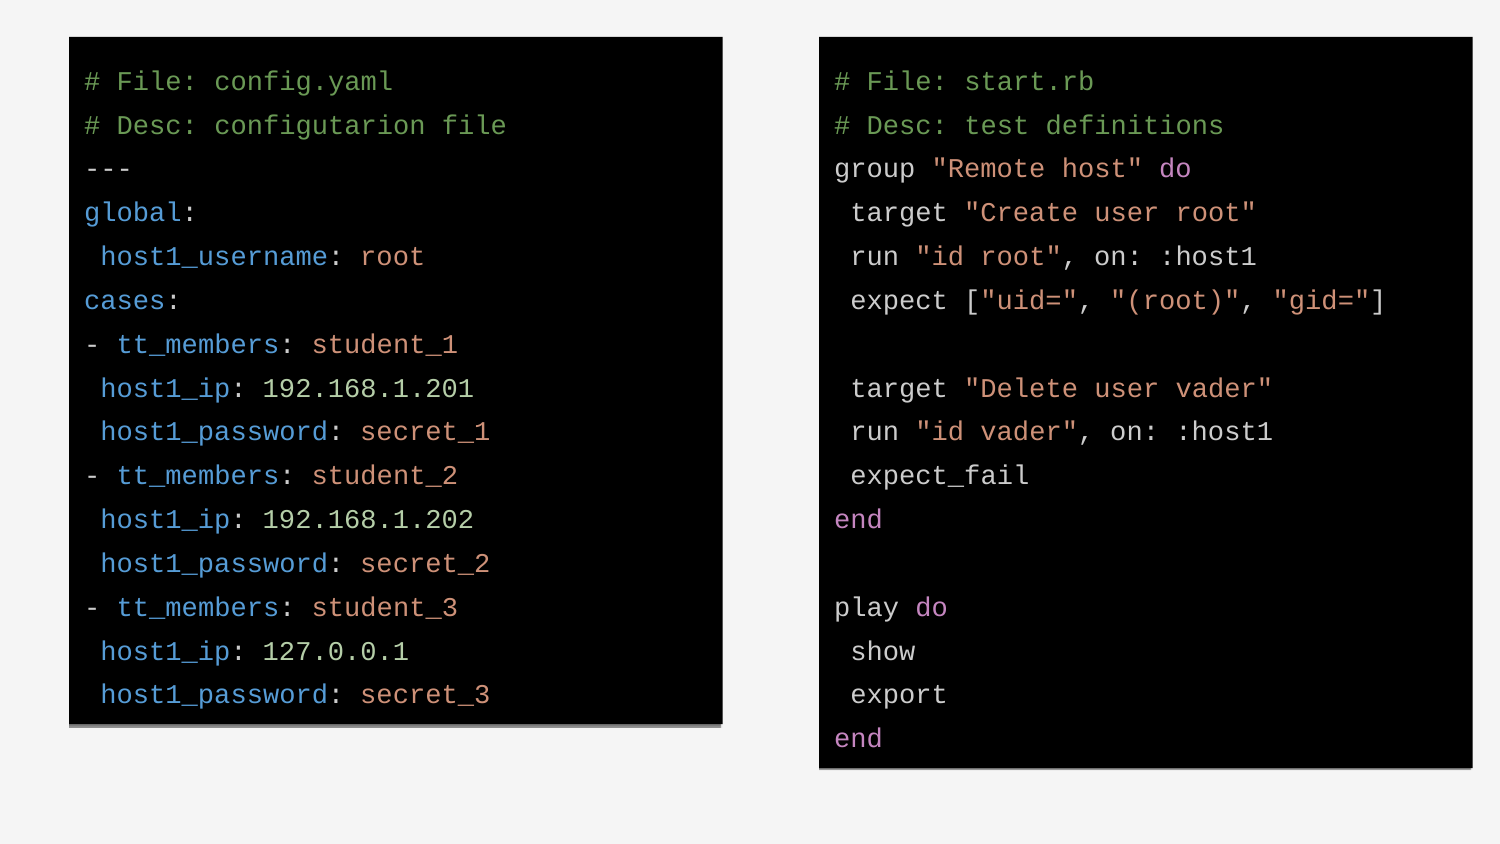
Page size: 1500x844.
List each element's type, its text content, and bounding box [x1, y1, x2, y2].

text_box # File: config.yaml # Desc: configutarion file --- global: host1_username: root cases: - tt_members: student_1 host1_ip: 192.168.1.201 host1_password: secret_1 - tt_members: student_2 host1_ip: 192.168.1.202 host1_password: secret_2 - tt_members: student_3 host1_ip: 127.0.0.1 host1_password: secret_3 [69, 36, 723, 725]
text_box # File: start.rb # Desc: test definitions group "Remote host" do target "Create user root" run "id root", on: :host1 expect ["uid=", "(root)", "gid="] target "Delete user vader" run "id vader", on: :host1 expect_fail end play do show export end [819, 36, 1473, 769]
